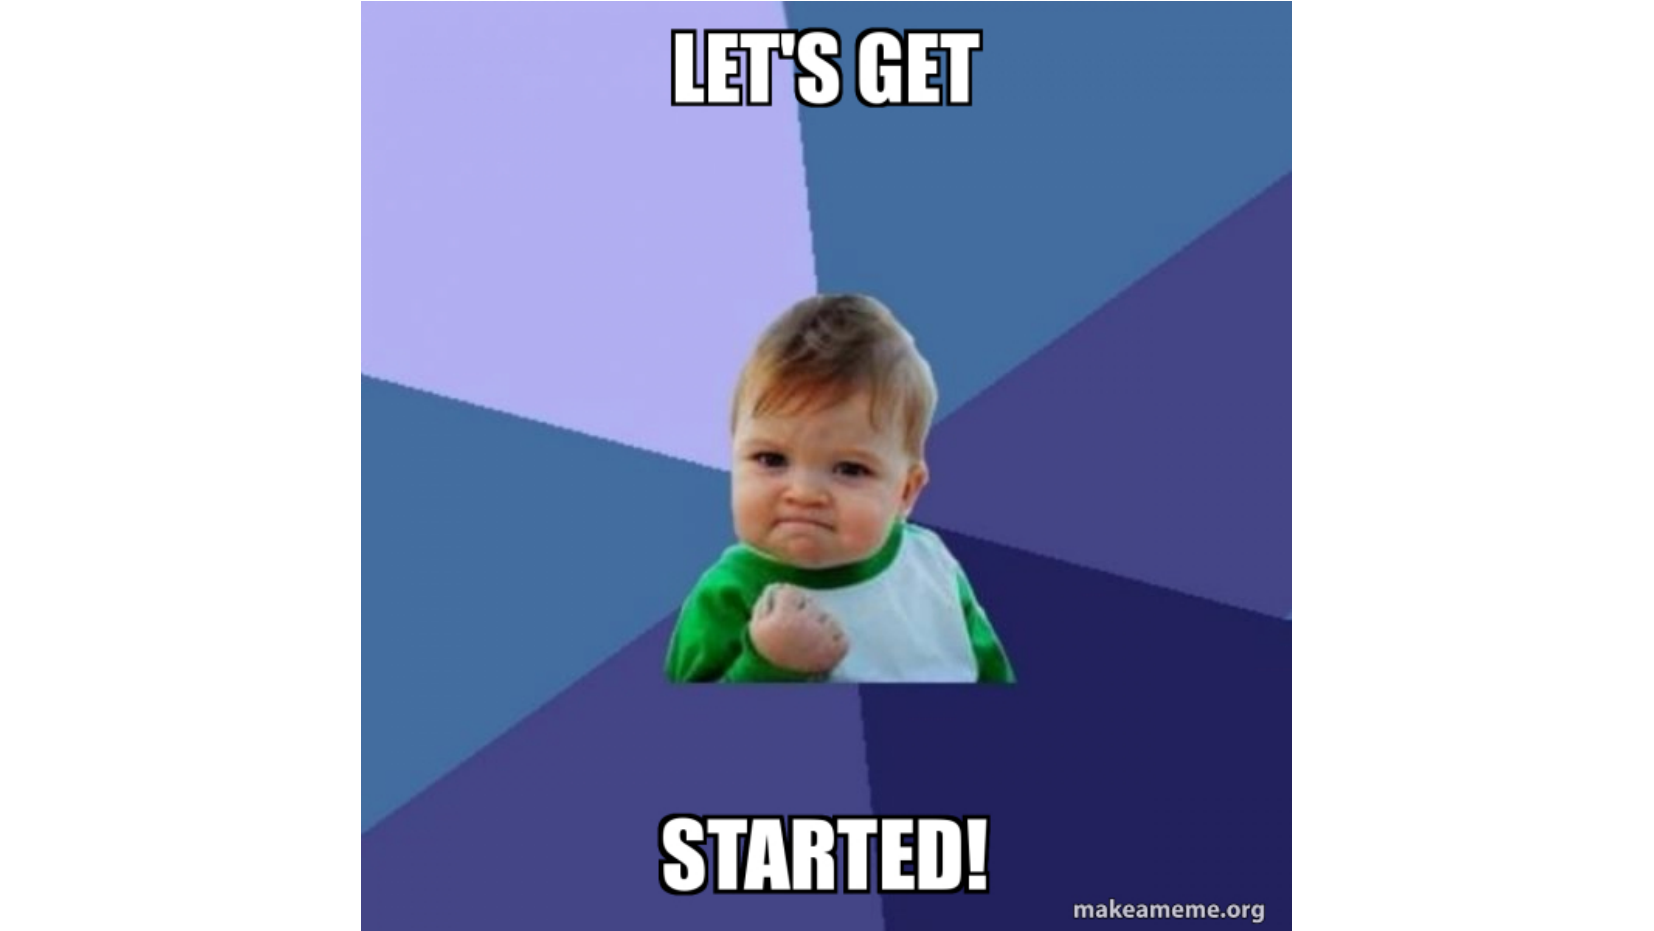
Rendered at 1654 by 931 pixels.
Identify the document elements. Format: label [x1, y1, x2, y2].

picture [361, 1, 1292, 931]
